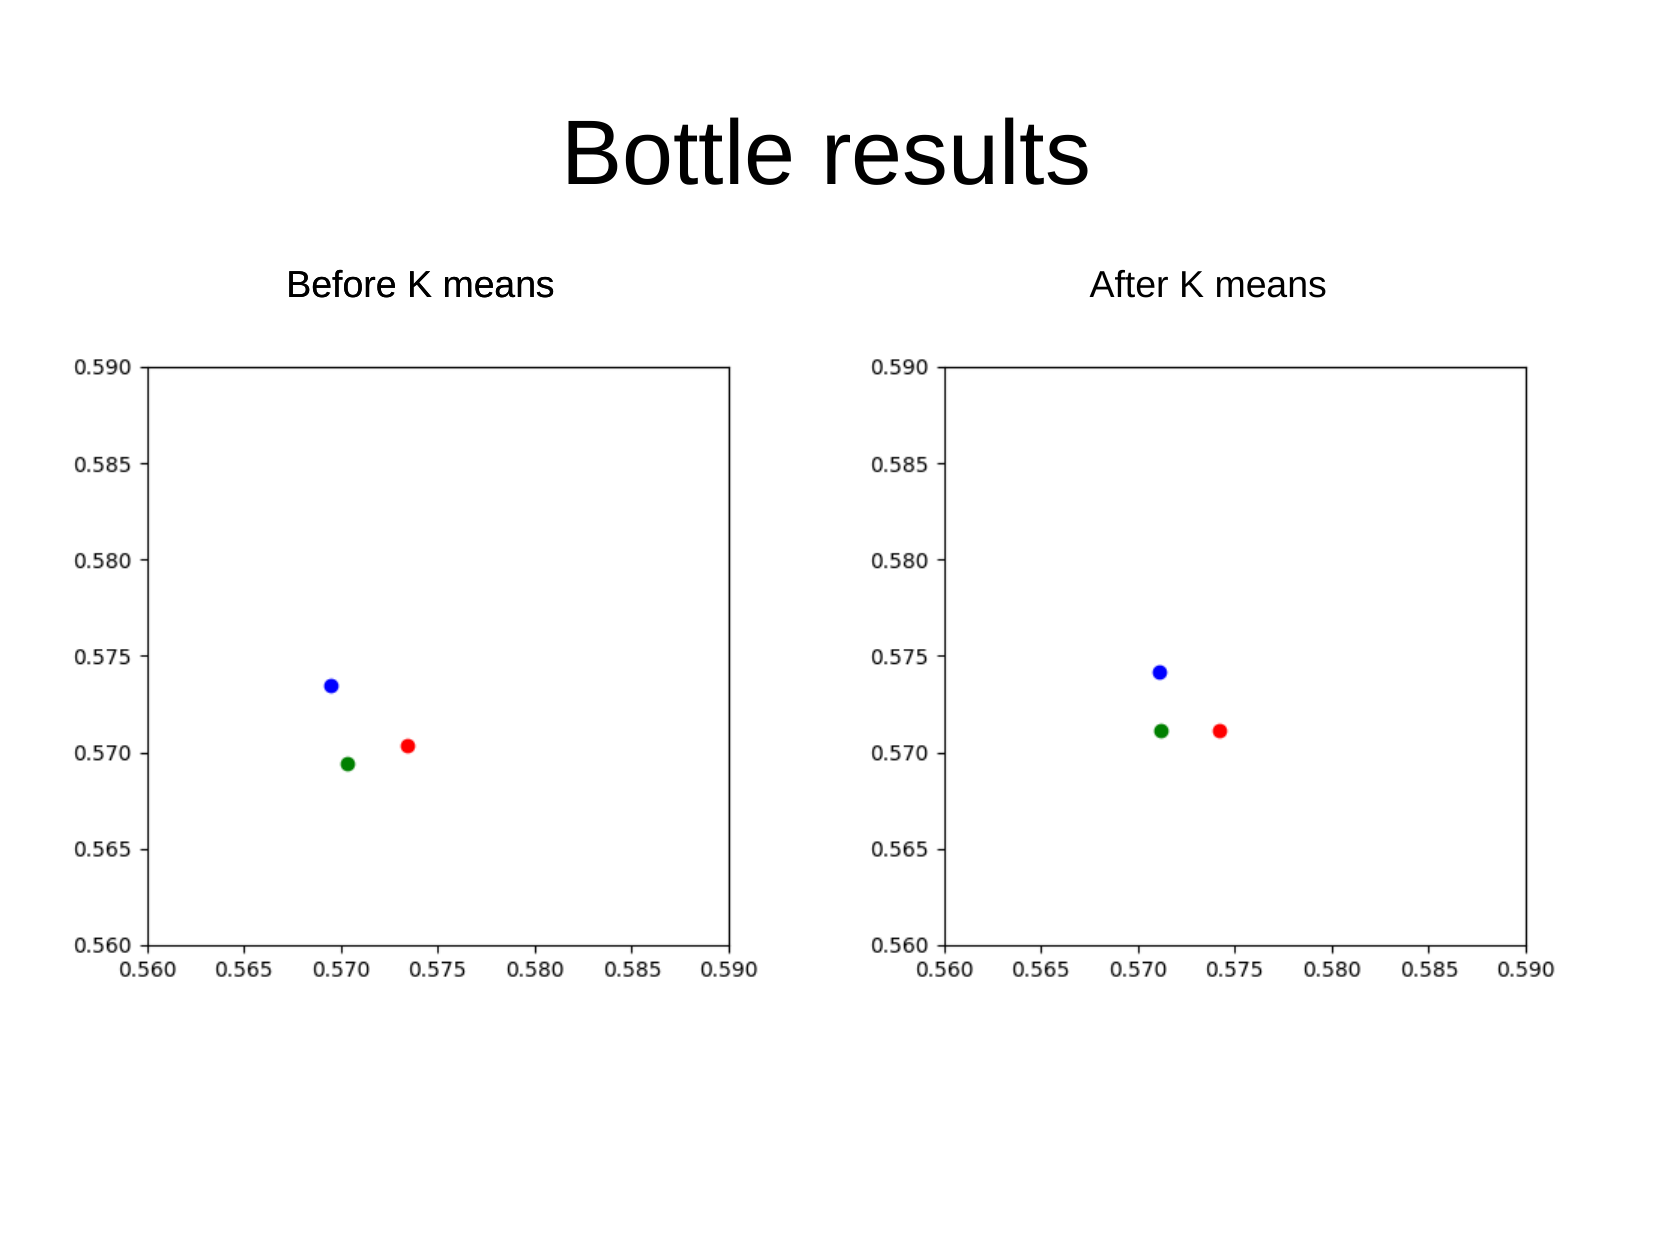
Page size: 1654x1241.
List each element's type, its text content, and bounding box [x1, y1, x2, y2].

picture [850, 277, 1601, 1028]
title Bottle results [82, 49, 1571, 257]
text_box Before K means [271, 256, 626, 356]
picture [53, 277, 804, 1028]
text_box After K means [1074, 256, 1430, 356]
